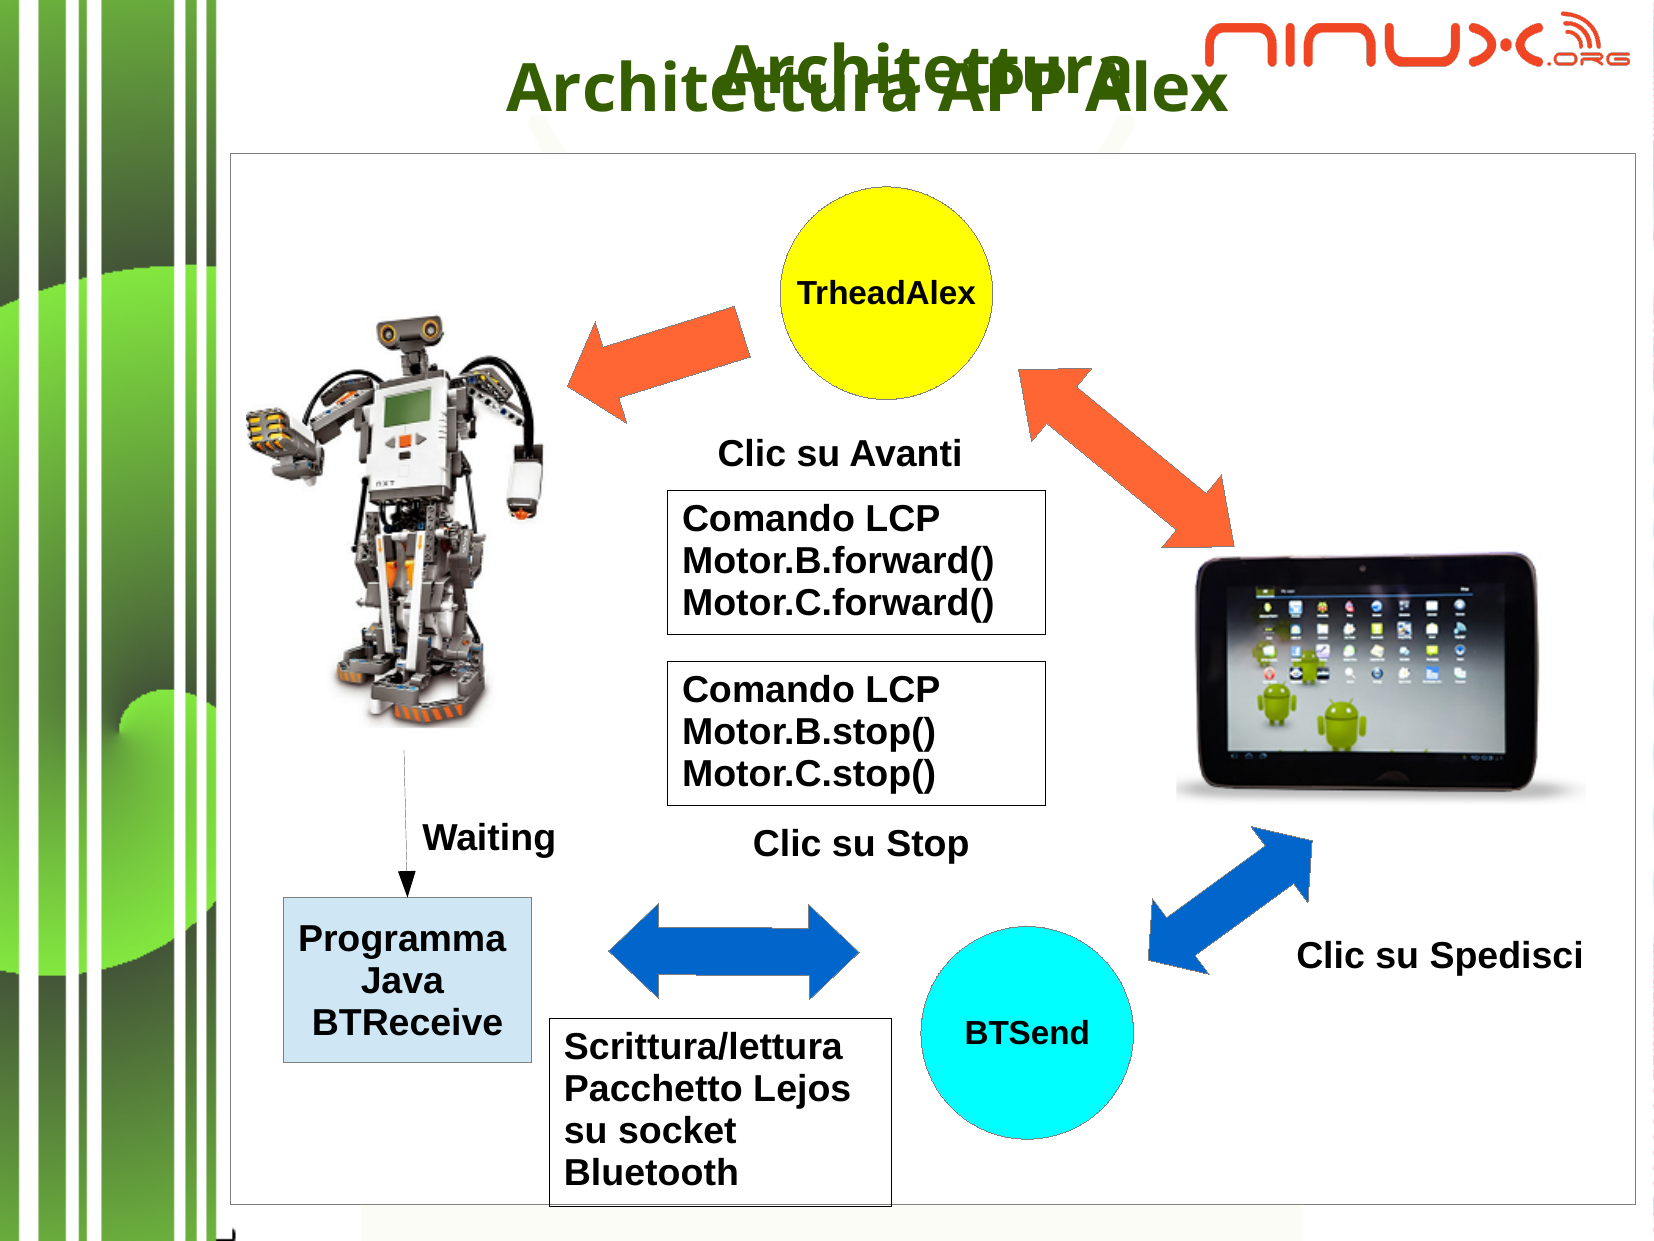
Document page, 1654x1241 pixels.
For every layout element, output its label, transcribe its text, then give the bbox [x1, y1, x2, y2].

text_box [230, 153, 1636, 1205]
text_box TrheadAlex [780, 186, 993, 400]
text_box Programma Java BTReceive [283, 897, 532, 1063]
text_box Clic su Stop [738, 814, 1022, 874]
text_box BTSend [920, 926, 1134, 1140]
text_box Clic su Avanti [702, 425, 999, 484]
text_box Waiting [407, 809, 691, 868]
picture [0, 0, 1654, 1241]
title Architettura [295, 17, 1560, 119]
text_box Clic su Spedisci [1281, 927, 1613, 986]
text_box Scrittura/lettura Pacchetto Lejos su socket Bluetooth [549, 1018, 892, 1207]
text_box Comando LCP Motor.B.forward() Motor.C.forward() [667, 490, 1046, 635]
text_box Comando LCP Motor.B.stop() Motor.C.stop() [667, 661, 1046, 806]
